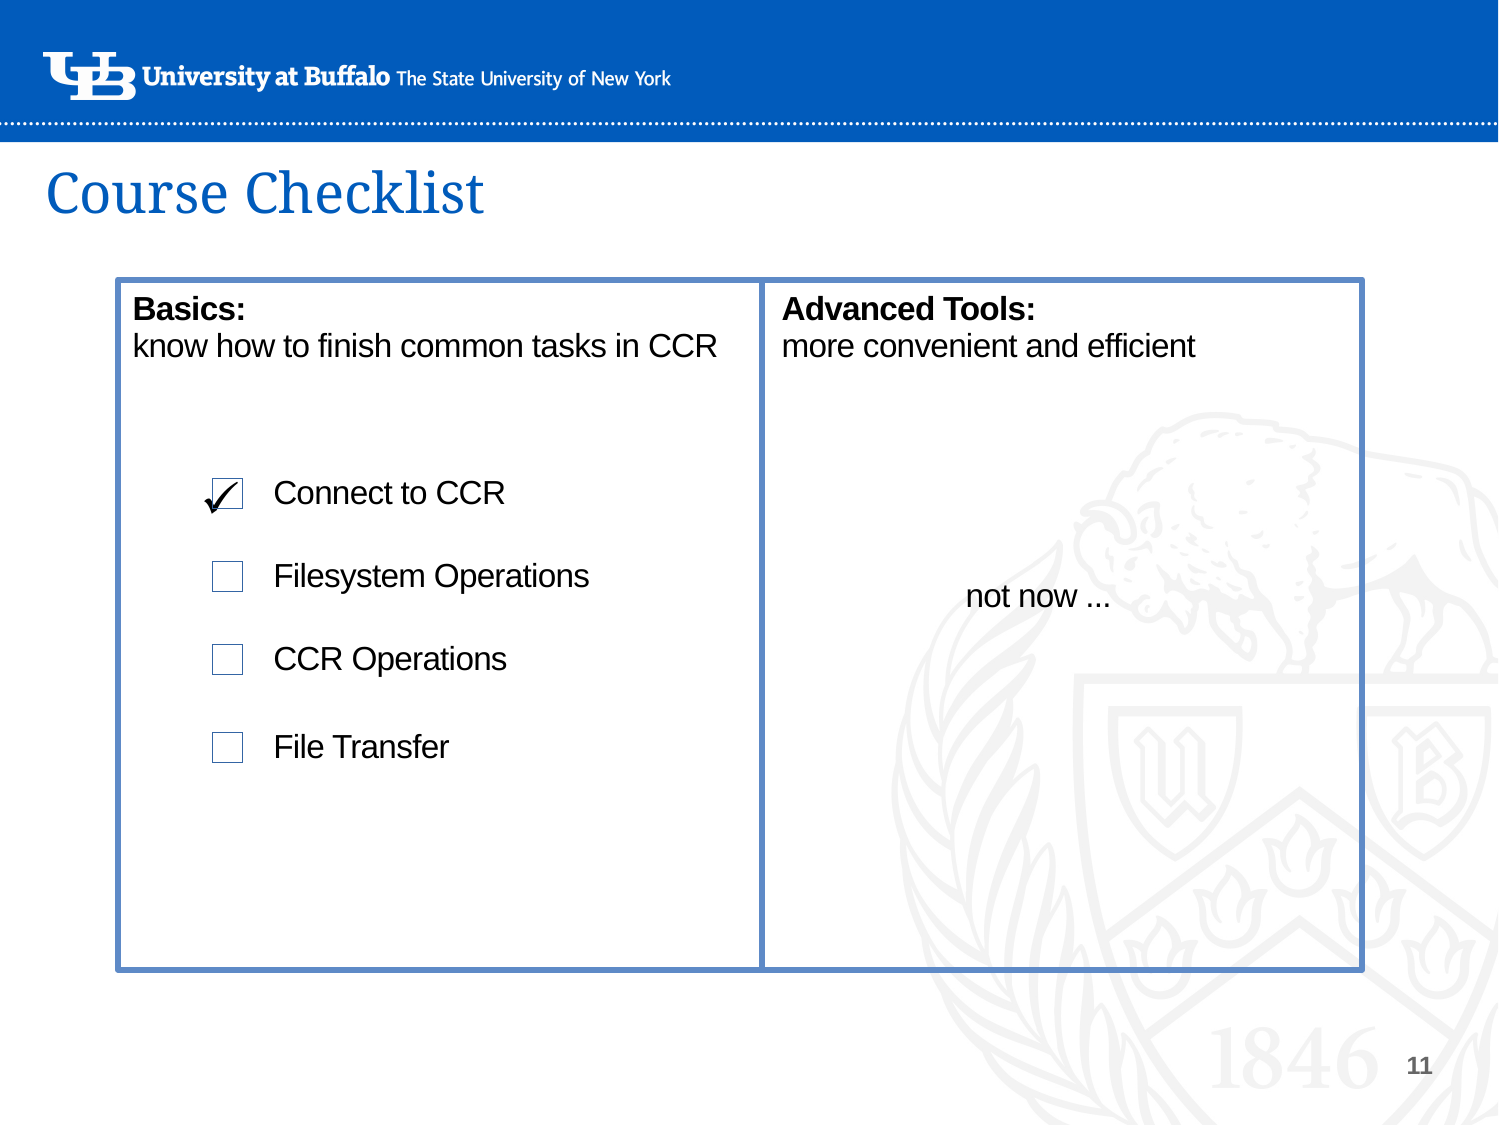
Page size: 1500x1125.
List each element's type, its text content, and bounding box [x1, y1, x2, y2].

text_box ✓ [185, 478, 252, 539]
text_box File Transfer [258, 721, 505, 774]
text_box Filesystem Operations [258, 550, 625, 603]
picture [0, 0, 1499, 1125]
text_box CCR Operations [258, 633, 625, 686]
text_box Advanced Tools: more convenient and efficient [766, 282, 1363, 376]
text_box Basics: know how to finish common tasks in CCR [117, 282, 760, 376]
text_box not now ... [950, 570, 1161, 622]
title Course Checklist [30, 153, 1387, 232]
text_box Connect to CCR [258, 467, 541, 520]
text_box [117, 279, 1363, 970]
